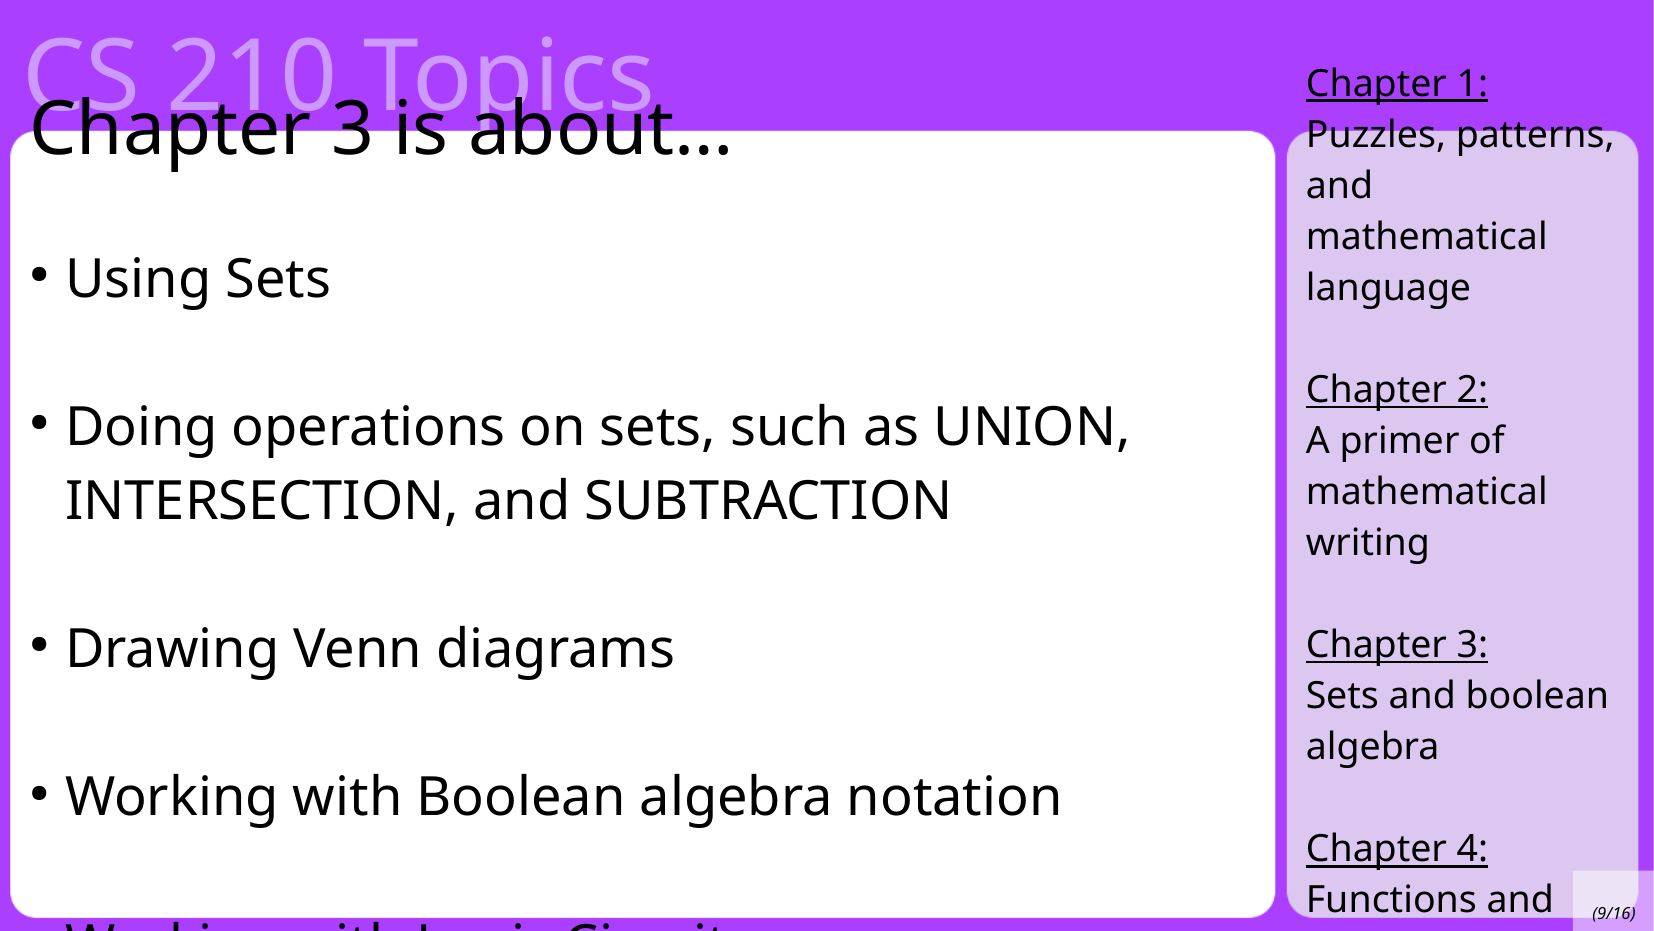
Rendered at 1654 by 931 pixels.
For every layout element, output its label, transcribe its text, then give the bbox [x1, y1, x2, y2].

picture [431, 130, 480, 135]
picture [178, 130, 200, 135]
picture [551, 130, 560, 135]
picture [522, 130, 544, 135]
picture [159, 130, 171, 135]
picture [1312, 130, 1322, 134]
picture [207, 130, 218, 135]
text_box Chapter 1: Puzzles, patterns, and mathematical language Chapter 2: A primer of mathematical writing Chapter 3: Sets and boolean algebra Chapter 4: Functions and relations [1290, 150, 1631, 881]
picture [1483, 137, 1493, 145]
title CS 210 Topics [22, 13, 1511, 130]
picture [567, 130, 590, 135]
picture [406, 130, 425, 135]
picture [597, 130, 607, 135]
picture [1402, 130, 1412, 135]
picture [293, 130, 362, 135]
picture [1461, 130, 1473, 145]
picture [116, 130, 140, 135]
picture [0, 0, 1654, 931]
picture [276, 130, 286, 135]
picture [367, 130, 399, 135]
picture [225, 130, 242, 135]
text_box (<number>/16) [1572, 876, 1654, 931]
picture [41, 130, 82, 135]
text_box Chapter 3 is about… Using Sets Doing operations on sets, such as UNION, INTERSECTION, and SUBTRACTION Drawing Venn diagrams Working with Boolean algebra notation Working with Logic Circuits [29, 135, 1254, 918]
picture [89, 130, 110, 135]
picture [641, 130, 654, 135]
picture [614, 130, 634, 135]
picture [504, 130, 515, 135]
picture [1334, 130, 1345, 145]
